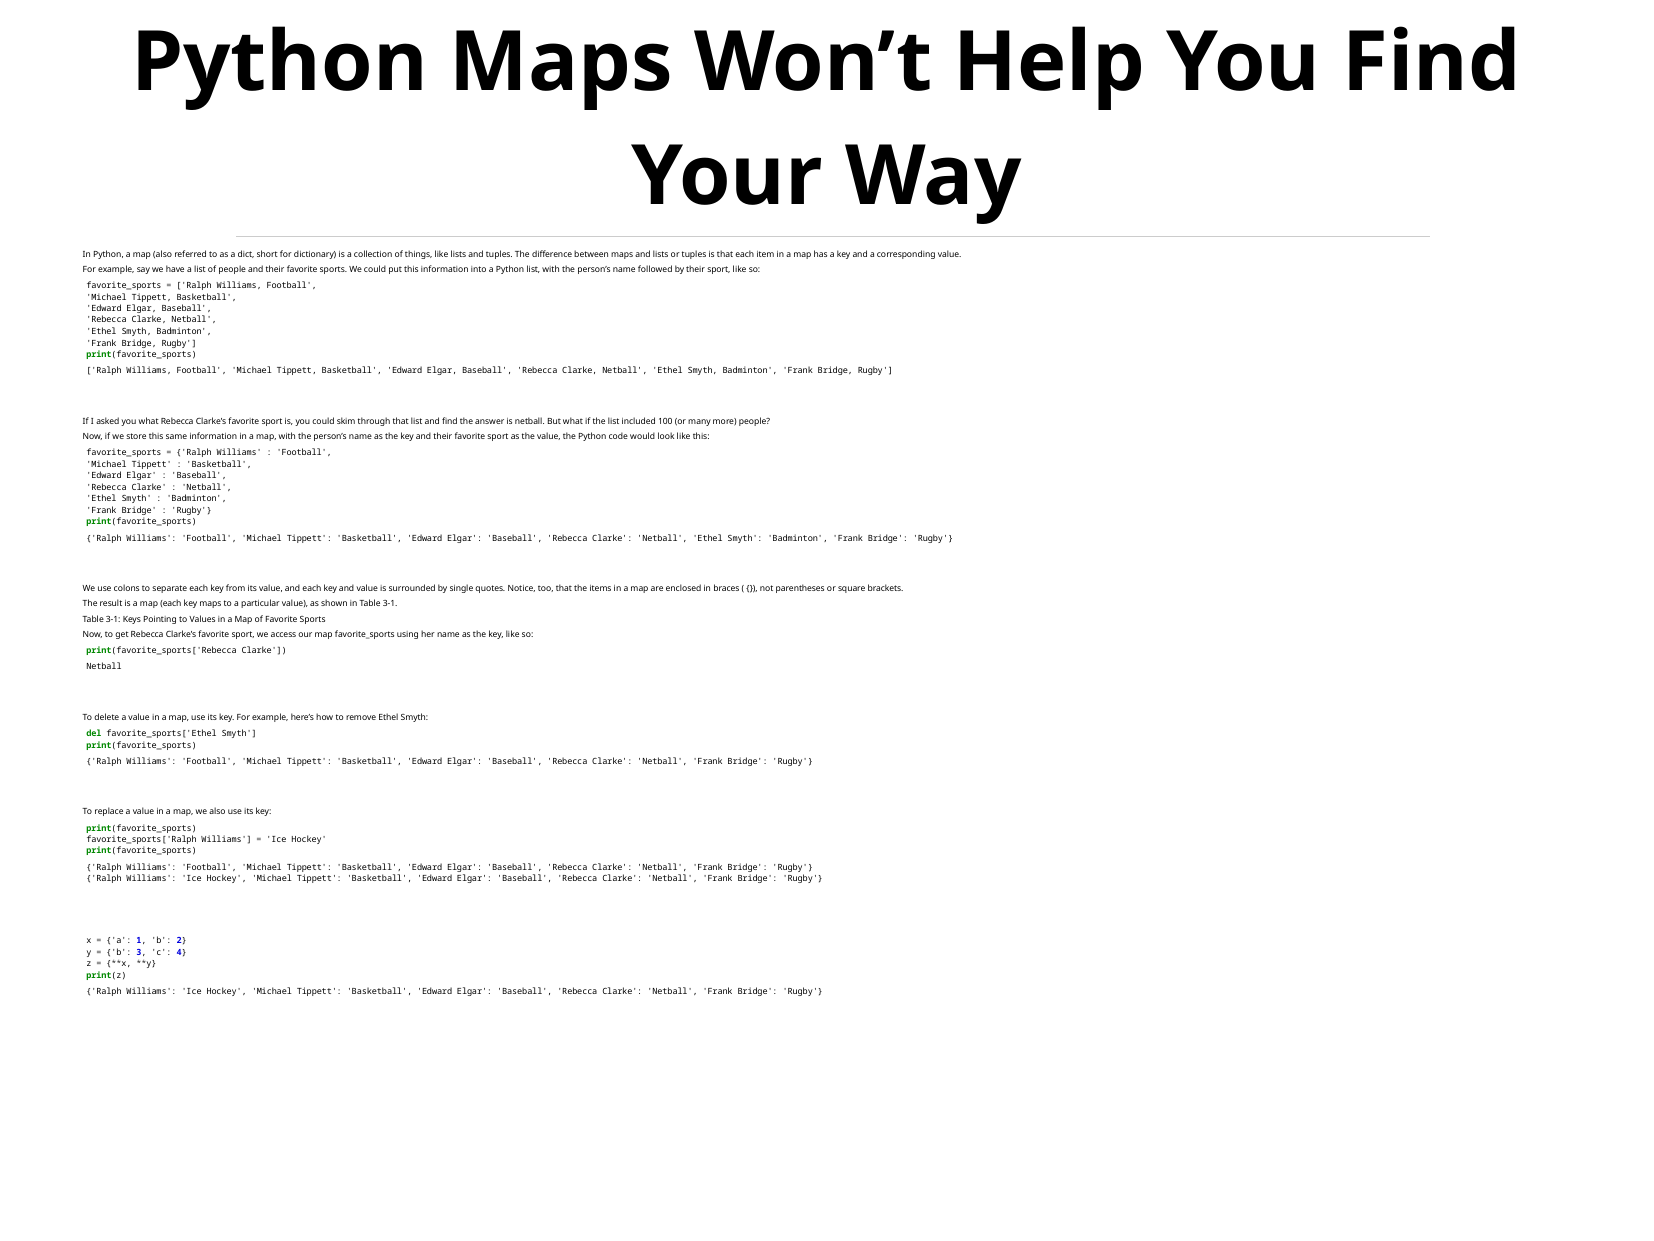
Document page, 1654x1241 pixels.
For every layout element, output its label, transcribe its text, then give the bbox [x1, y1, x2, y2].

title Python Maps Won’t Help You Find Your Way [82, 11, 1571, 219]
